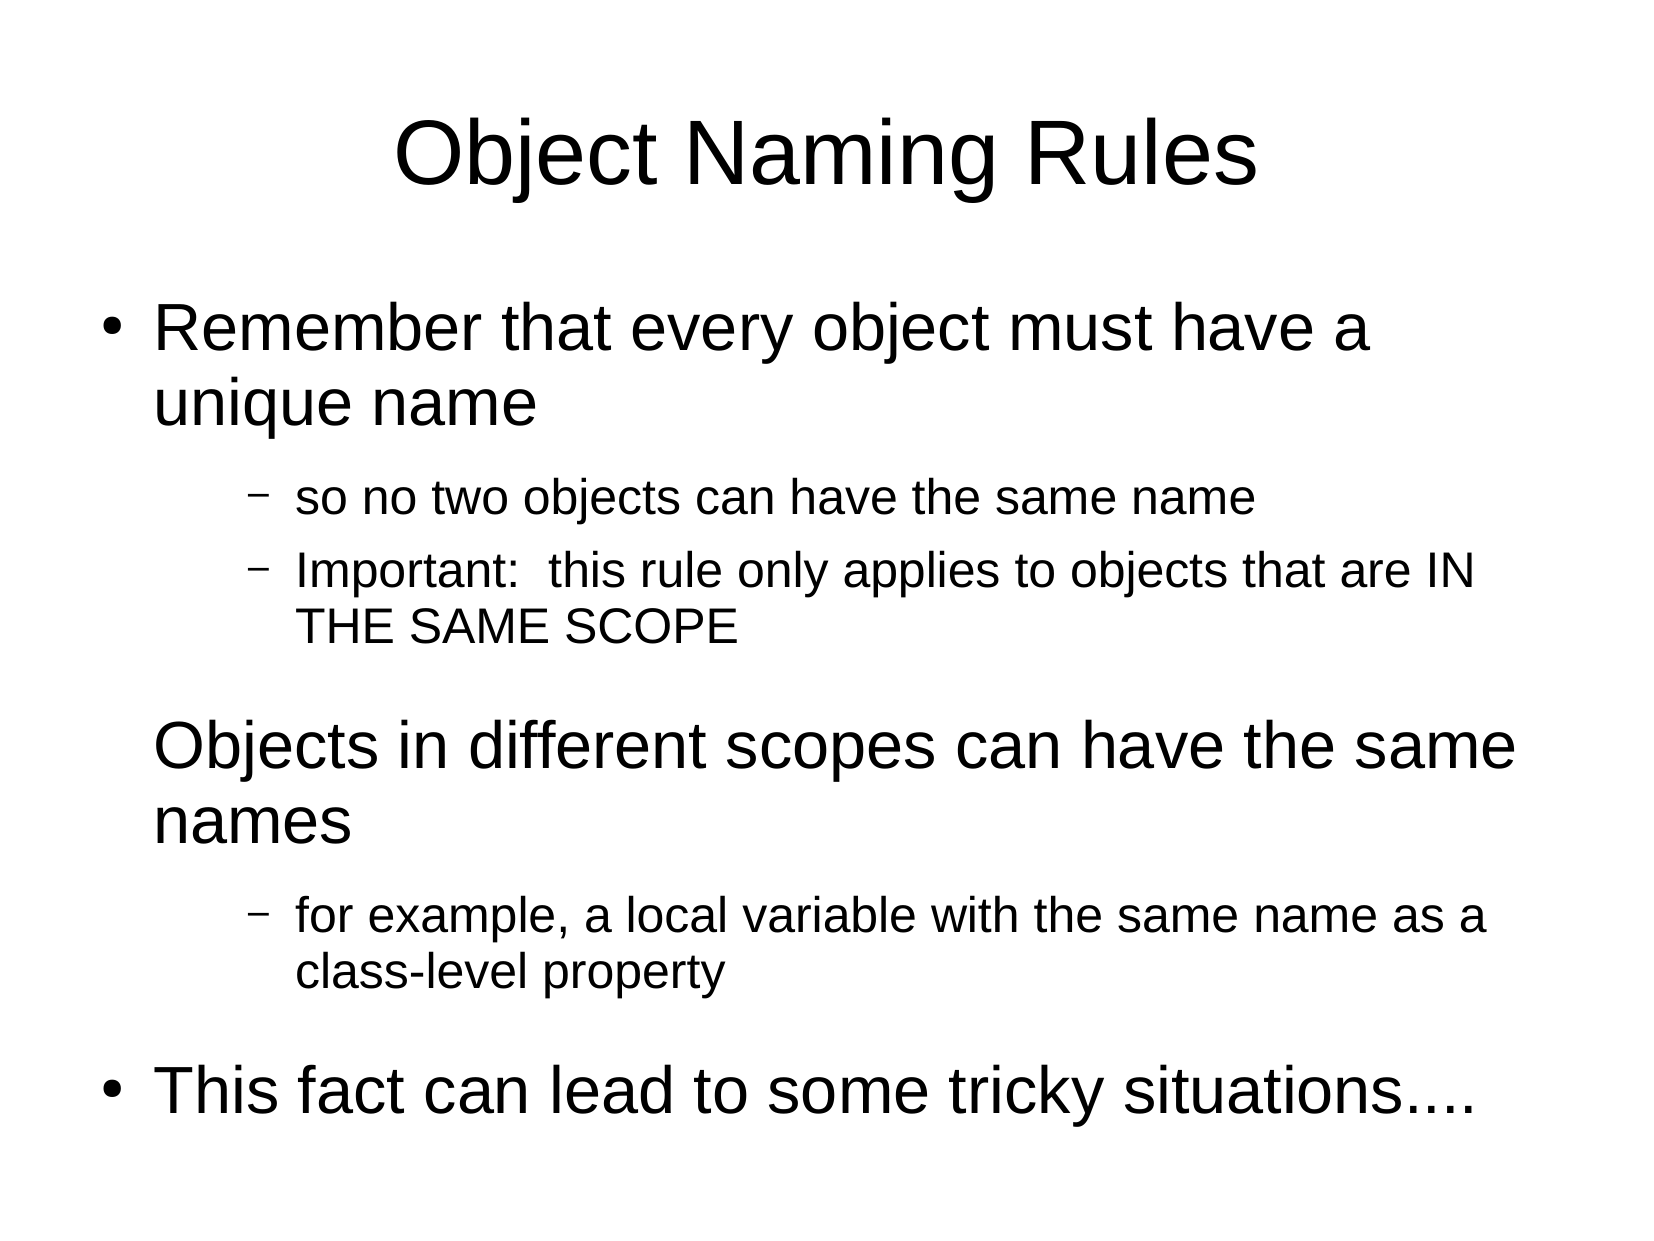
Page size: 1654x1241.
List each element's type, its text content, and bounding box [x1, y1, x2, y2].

list Remember that every object must have a unique name so no two objects can have the same name Important: this rule only applies to objects that are IN THE SAME SCOPE Objects in different scopes can have the same names for example, a local variable with the same name as a class-level property This fact can lead to some tricky situations.... [82, 290, 1571, 1128]
title Object Naming Rules [82, 49, 1571, 257]
